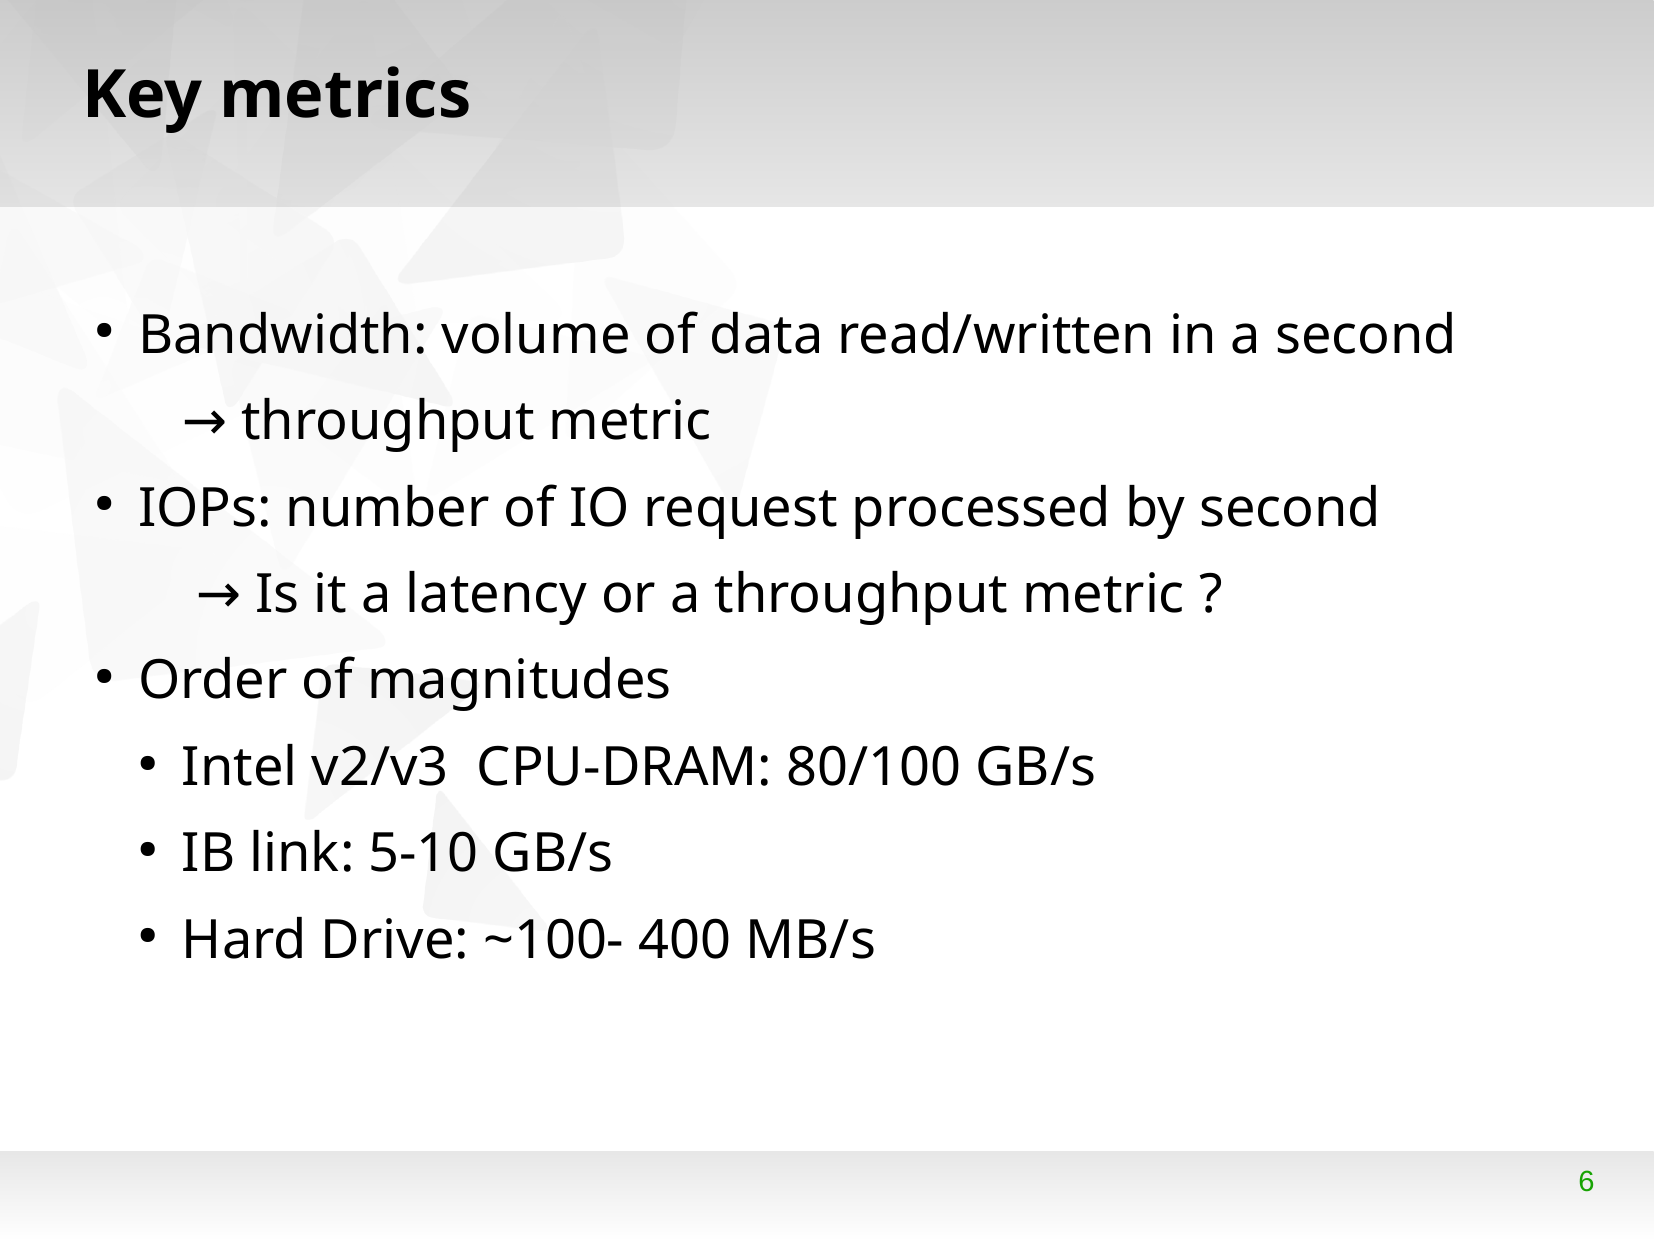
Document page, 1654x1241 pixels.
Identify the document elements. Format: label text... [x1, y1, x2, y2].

picture [0, 0, 783, 931]
list Bandwidth: volume of data read/written in a second → throughput metric IOPs: number of IO request processed by second → Is it a latency or a throughput metric ? Order of magnitudes Intel v2/v3 CPU-DRAM: 80/100 GB/s IB link: 5-10 GB/s Hard Drive: ~100- 400 MB/s [94, 295, 1607, 1016]
title Key metrics [82, 0, 1428, 196]
